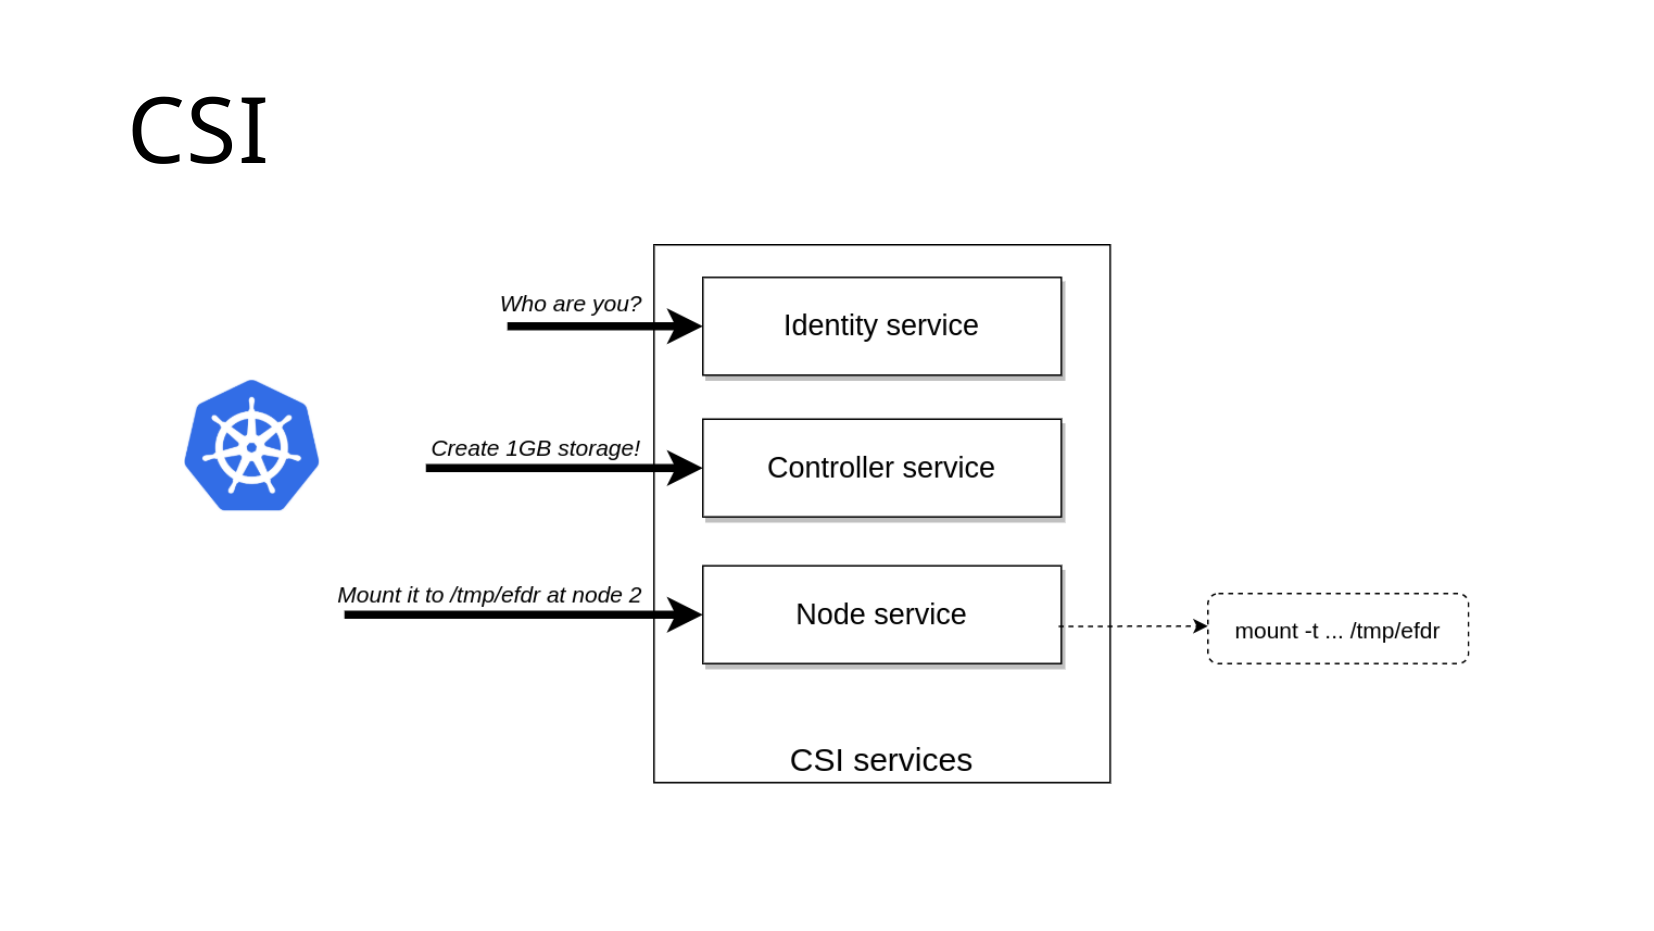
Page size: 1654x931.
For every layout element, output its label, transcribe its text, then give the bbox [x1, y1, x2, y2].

title CSI [127, 69, 1654, 187]
picture [184, 244, 1470, 784]
